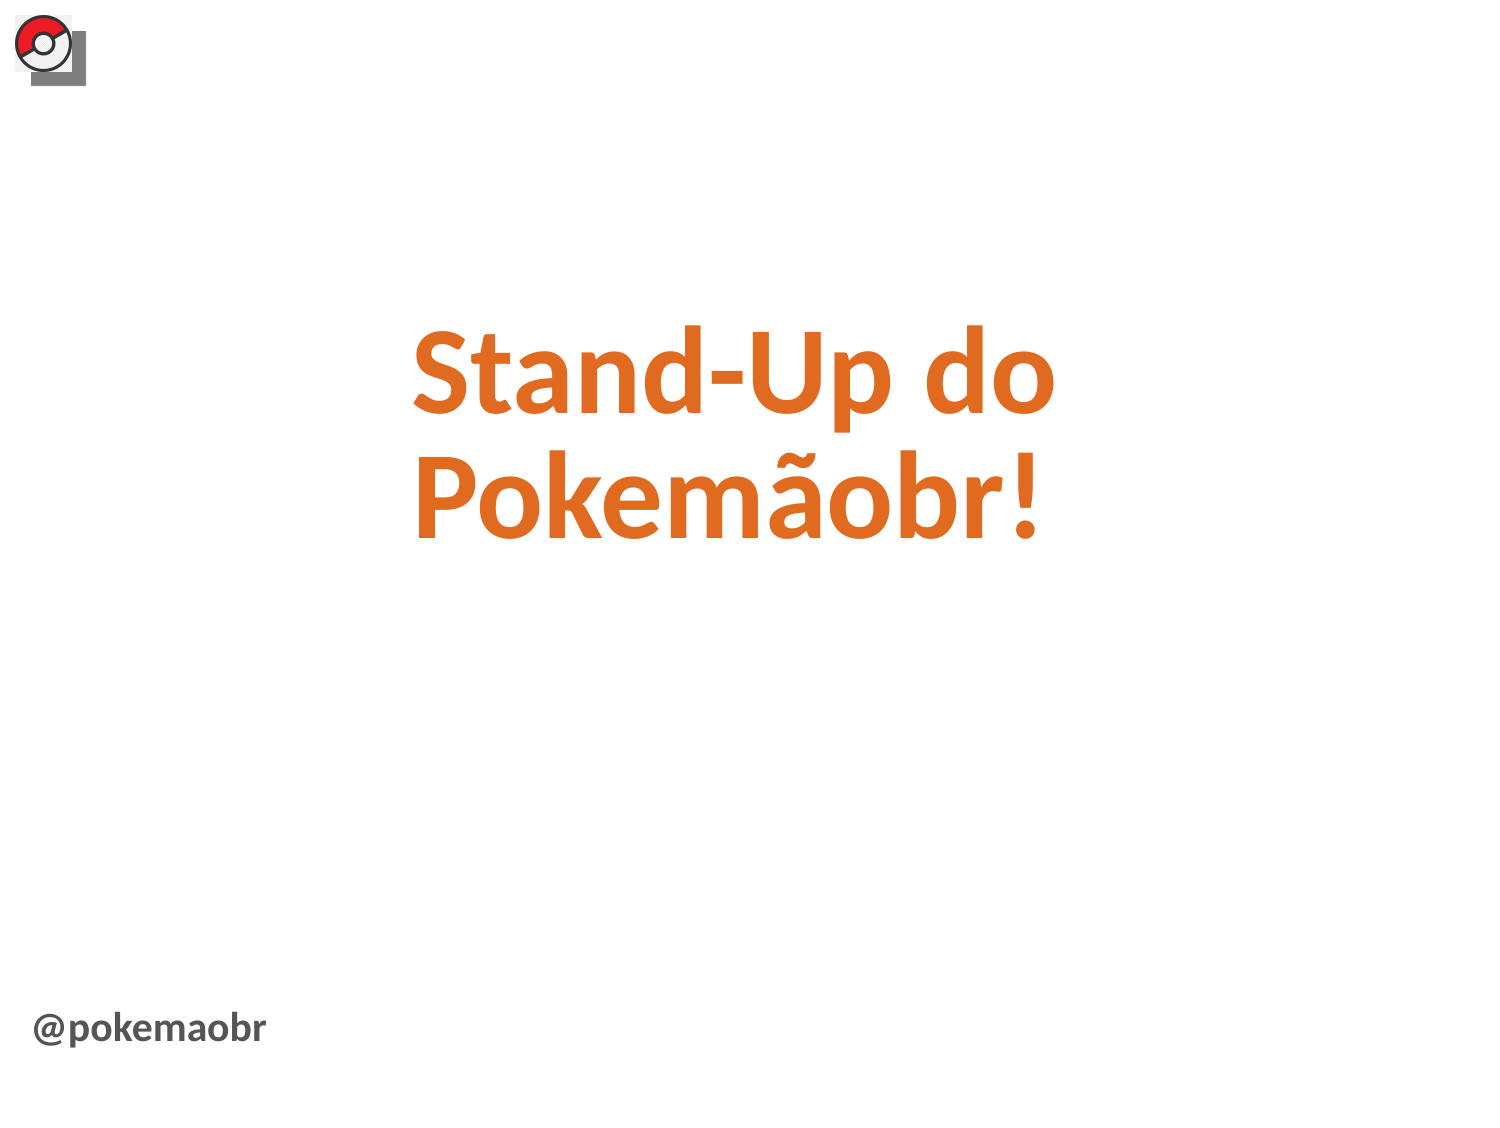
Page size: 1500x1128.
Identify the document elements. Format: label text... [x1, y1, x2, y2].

text_box Stand-Up do Pokemãobr! [265, 312, 1204, 782]
text_box @pokemaobr [15, 999, 954, 1128]
picture [15, 15, 72, 72]
